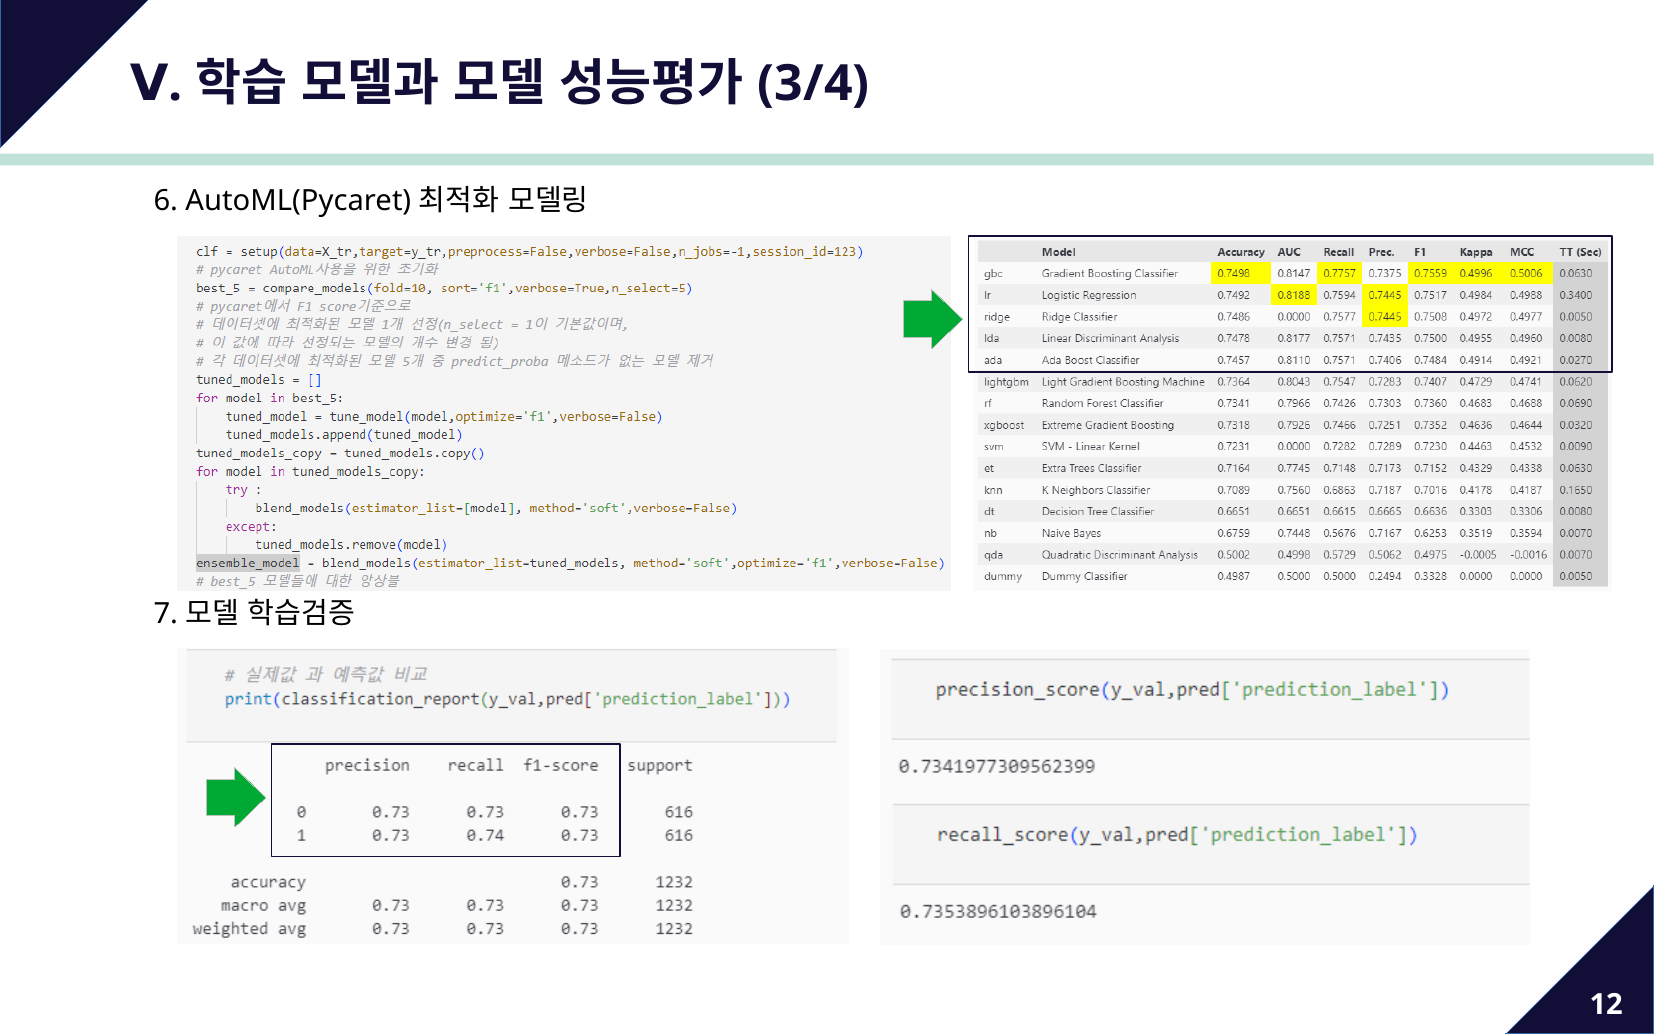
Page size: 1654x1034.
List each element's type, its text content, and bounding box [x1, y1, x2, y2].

text_box <숫자> [1559, 974, 1654, 1033]
text_box [903, 289, 963, 349]
picture [177, 236, 951, 591]
picture [177, 648, 849, 944]
picture [879, 649, 1530, 946]
list 6. AutoML(Pycaret) 최적화 모델링 7. 모델 학습검증 [82, 177, 1571, 975]
text_box [206, 767, 266, 827]
title Ⅴ. 학습 모델과 모델 성능평가 (3/4) [129, 41, 1619, 148]
picture [974, 237, 1611, 371]
picture [974, 373, 1612, 591]
